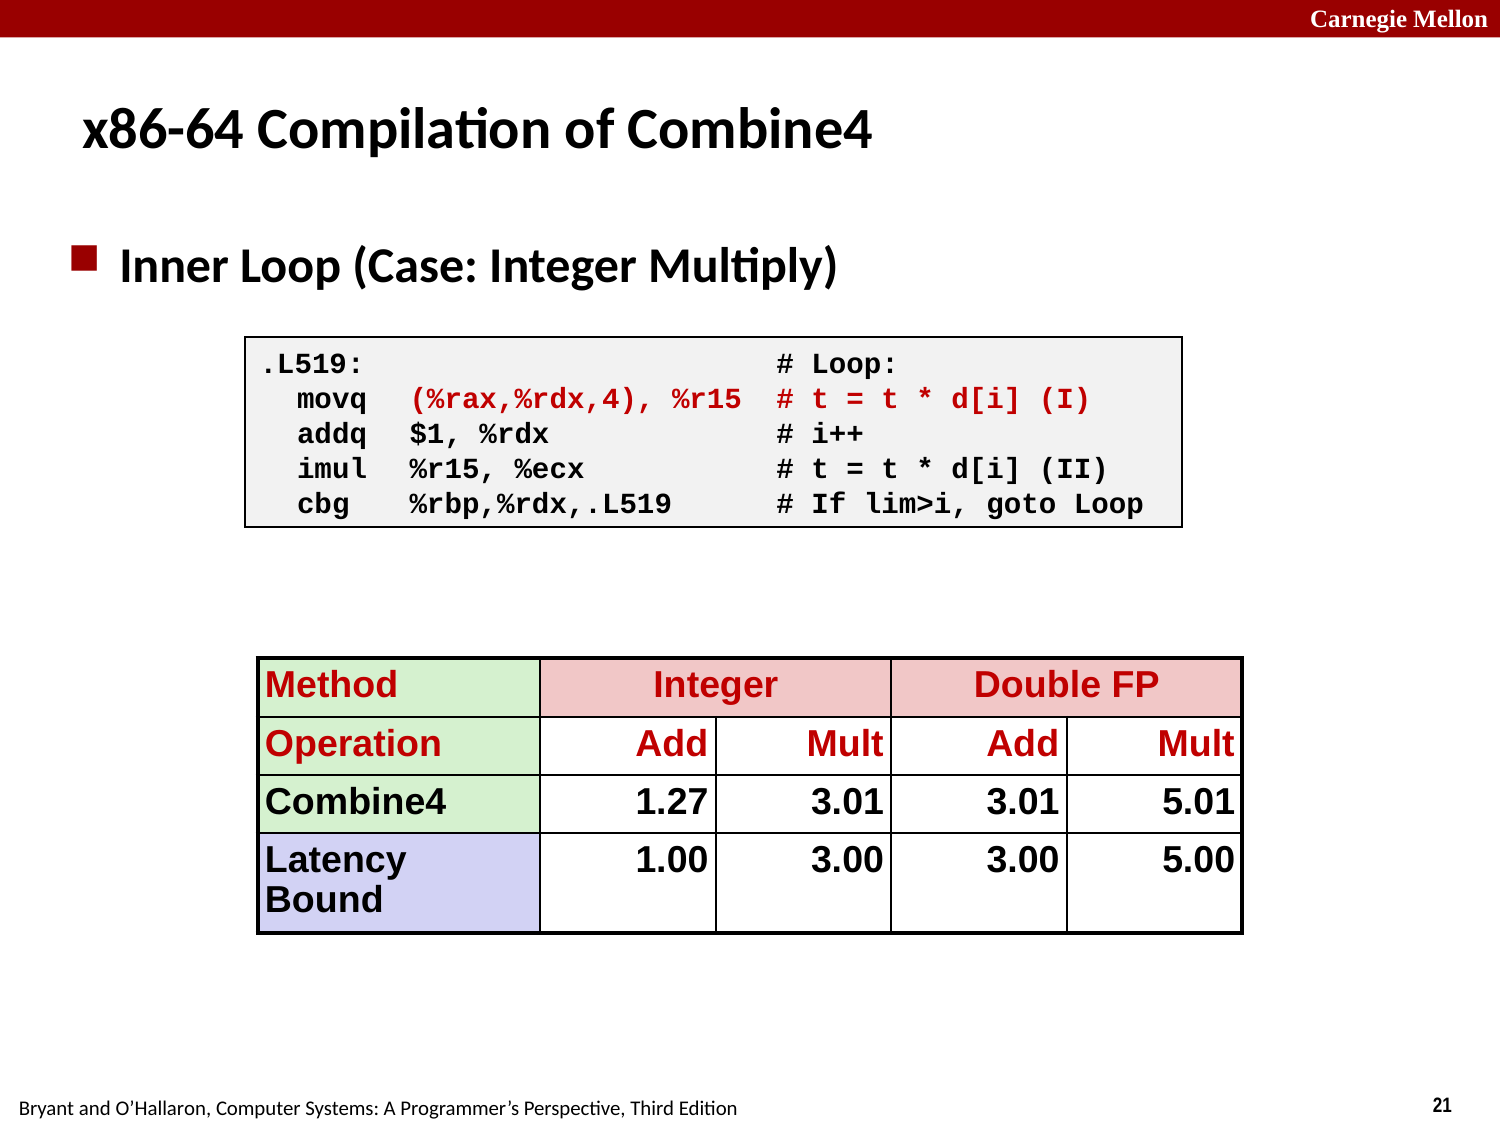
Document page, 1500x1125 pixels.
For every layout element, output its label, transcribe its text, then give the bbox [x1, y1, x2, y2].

table_cell 3.01 [892, 776, 1066, 832]
table_cell 5.00 [1068, 834, 1240, 931]
table_cell 3.00 [717, 834, 890, 931]
table_cell Mult [717, 718, 890, 774]
text_box .L519: # Loop: movq (%rax,%rdx,4), %r15 # t = t * d[i] (I) addq $1, %rdx # i++ imul %r15, %ecx # t = t * d[i] (II) cbg %rbp,%rdx,.L519 # If lim>i, goto Loop [244, 337, 1183, 527]
table_cell 1.27 [541, 776, 715, 832]
table_header Double FP [892, 660, 1240, 716]
table_header Integer [541, 660, 890, 716]
table_cell Combine4 [260, 776, 539, 832]
title x86-64 Compilation of Combine4 [67, 62, 1313, 188]
table_cell 3.00 [892, 834, 1066, 931]
list Inner Loop (Case: Integer Multiply) [57, 224, 1412, 338]
table_cell 3.01 [717, 776, 890, 832]
table_cell 1.00 [541, 834, 715, 931]
table_cell Operation [260, 718, 539, 774]
table_cell Latency Bound [260, 834, 539, 931]
table_cell Mult [1068, 718, 1240, 774]
table_header Method [260, 660, 539, 716]
table_cell 5.01 [1068, 776, 1240, 832]
table_cell Add [892, 718, 1066, 774]
table_cell Add [541, 718, 715, 774]
